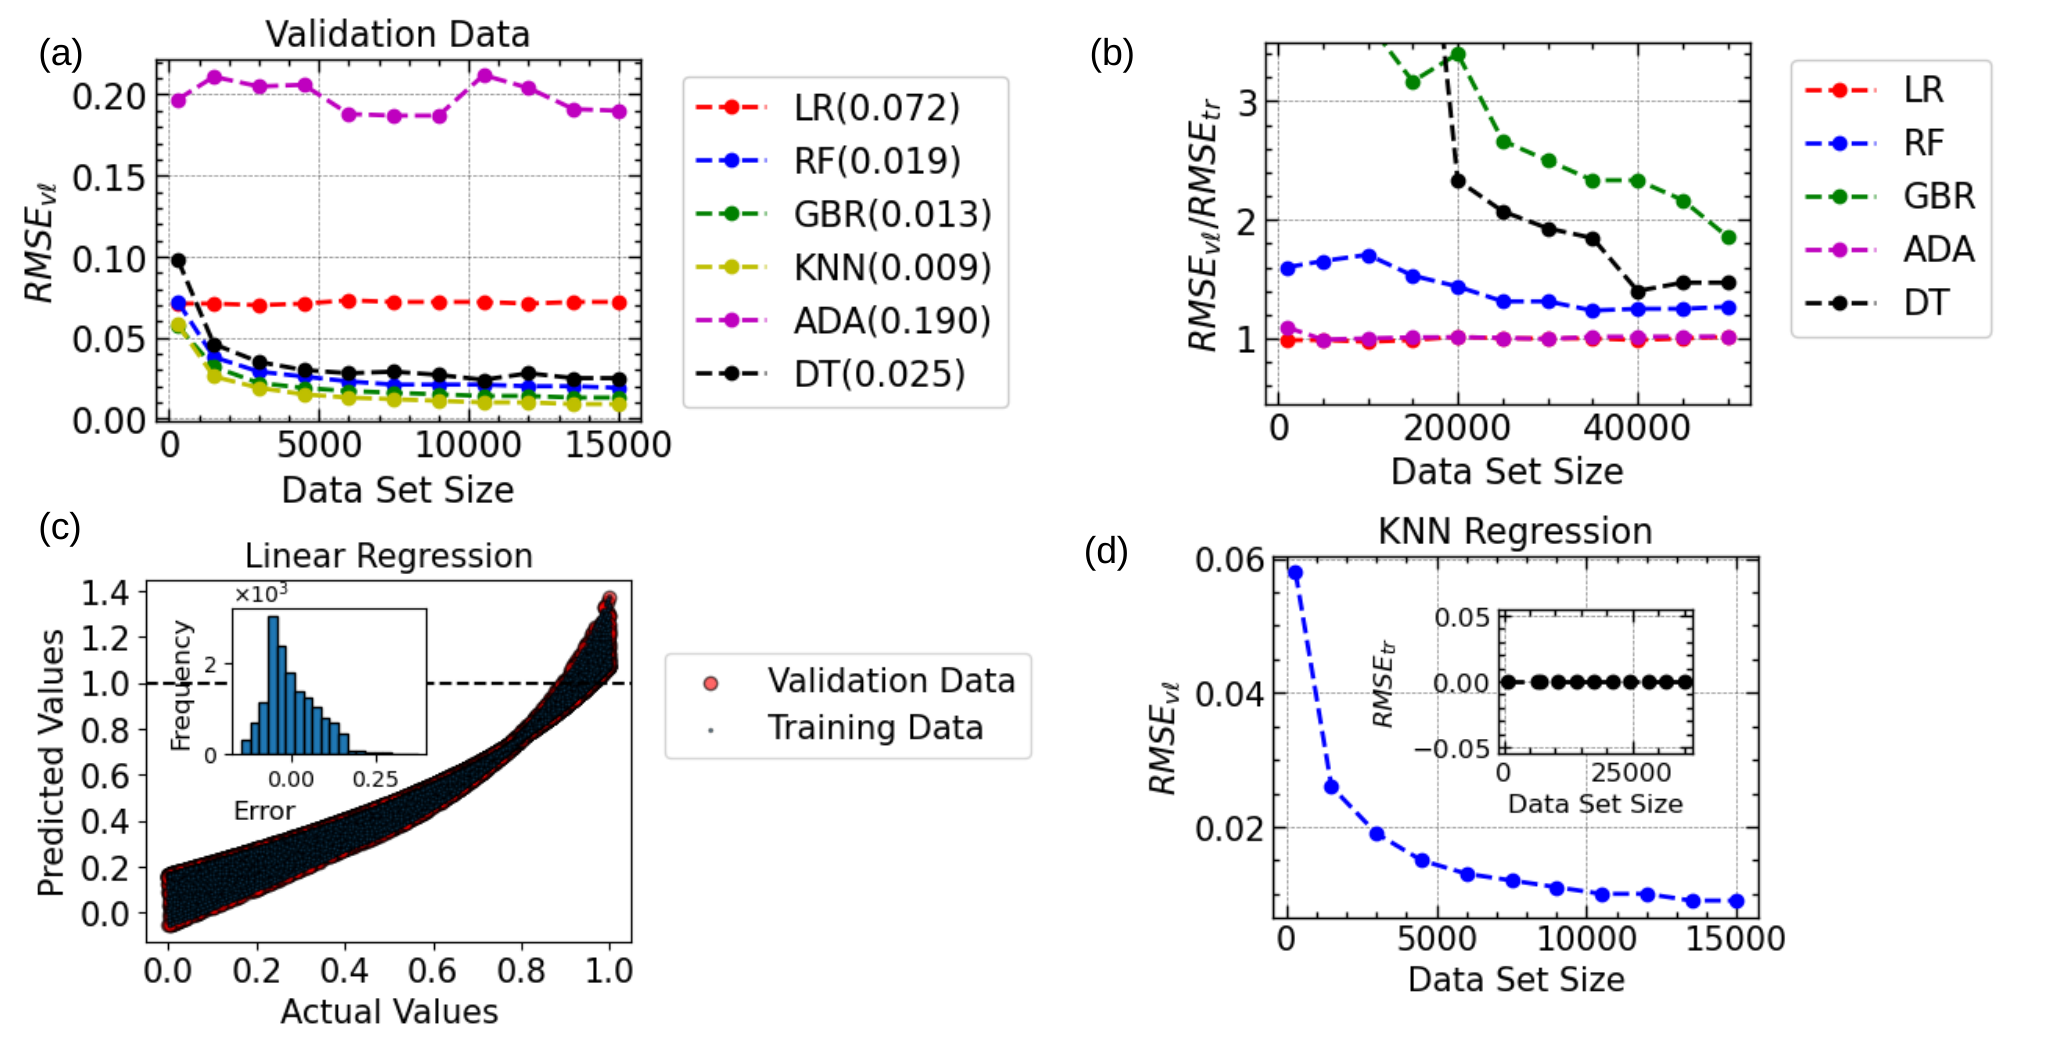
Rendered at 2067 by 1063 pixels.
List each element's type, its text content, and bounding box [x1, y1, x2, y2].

text_box (c) [23, 498, 130, 556]
picture [1140, 508, 1796, 1004]
picture [1181, 35, 1999, 500]
text_box (b) [1074, 23, 1182, 81]
picture [17, 11, 1045, 988]
text_box (d) [1068, 521, 1140, 579]
picture [24, 527, 650, 1044]
text_box (a) [23, 23, 130, 81]
